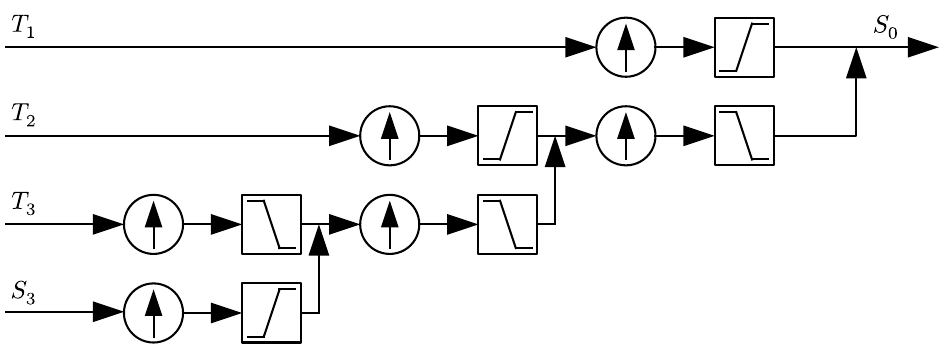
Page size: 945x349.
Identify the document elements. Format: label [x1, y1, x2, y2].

text_box [26, 292, 35, 305]
text_box [874, 14, 889, 33]
text_box [888, 27, 897, 39]
text_box [11, 103, 29, 121]
text_box [11, 280, 27, 299]
text_box [11, 191, 29, 209]
text_box [26, 114, 35, 127]
text_box [26, 203, 35, 216]
text_box [11, 14, 29, 32]
text_box [27, 26, 34, 38]
